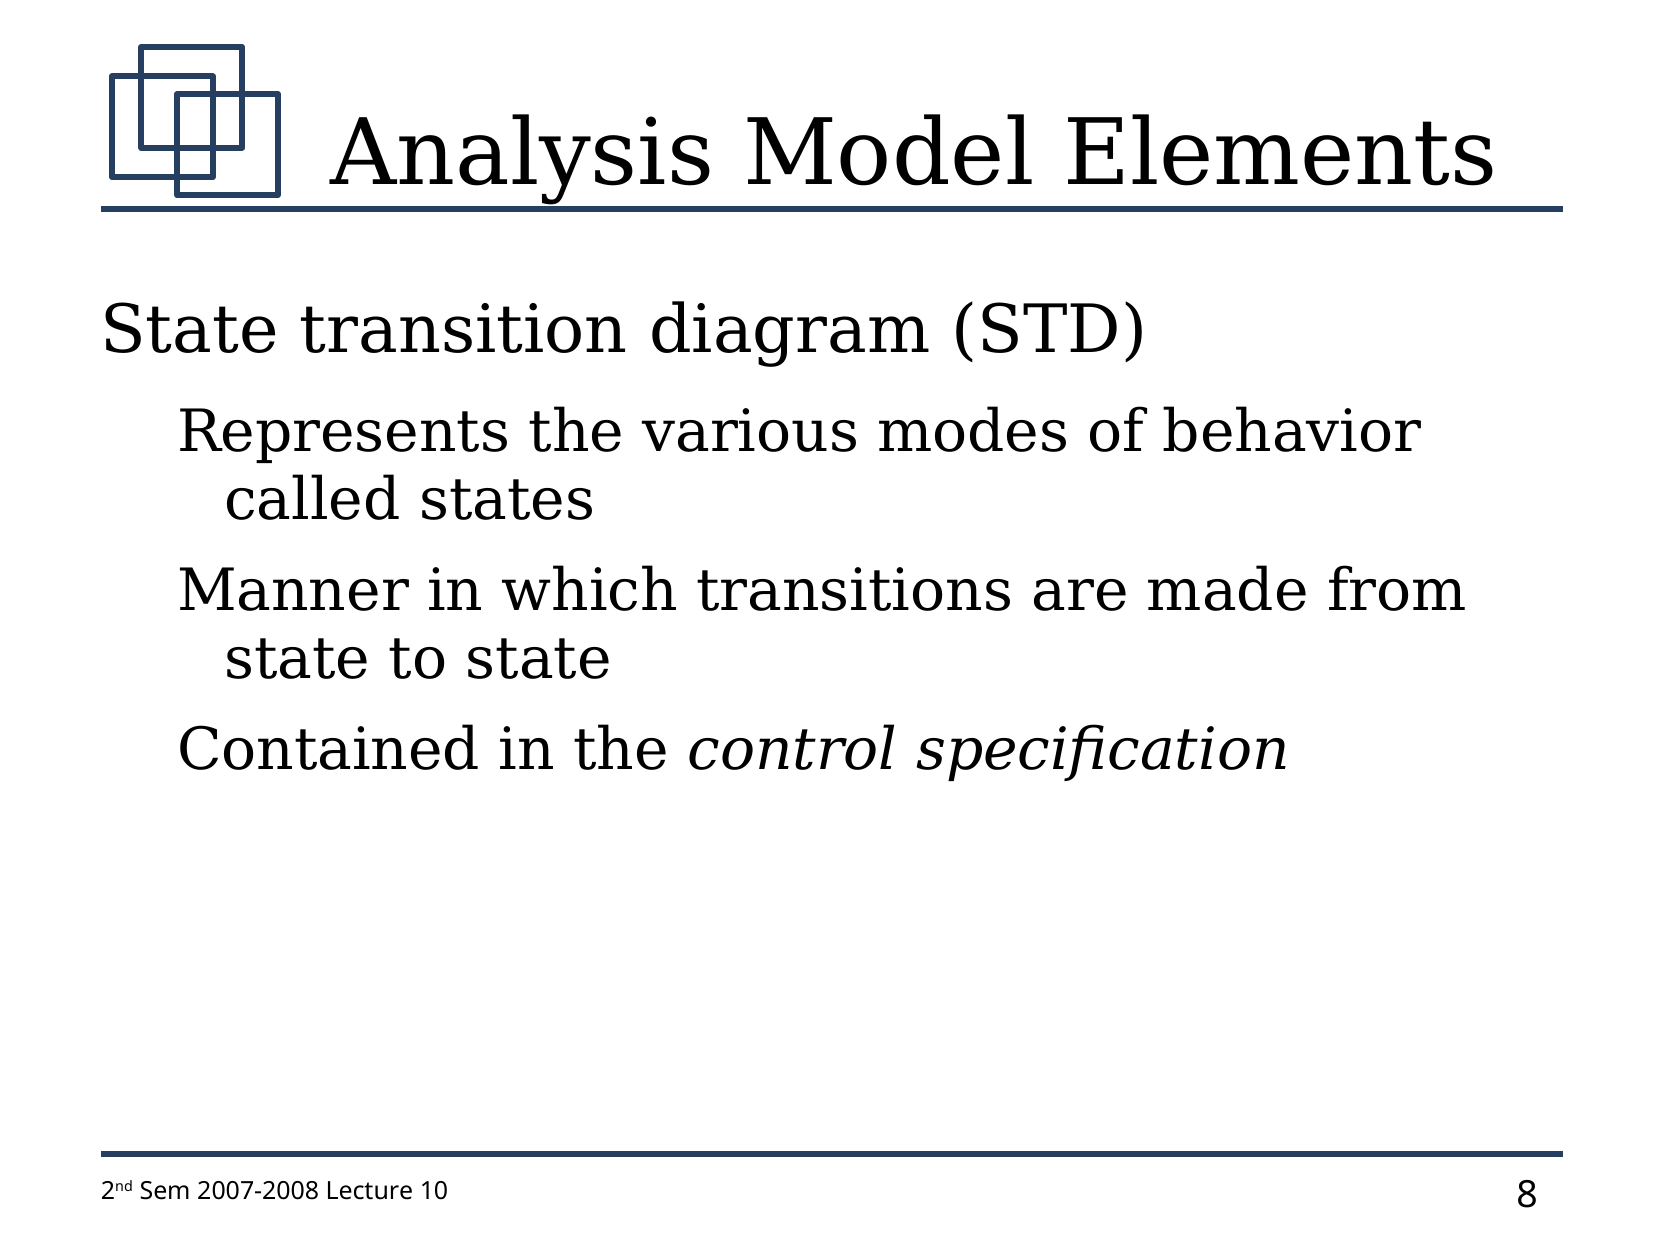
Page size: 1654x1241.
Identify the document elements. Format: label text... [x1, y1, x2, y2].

list State transition diagram (STD) Represents the various modes of behavior called states Manner in which transitions are made from state to state Contained in the control specification [82, 290, 1571, 1109]
title Analysis Model Elements [82, 49, 1571, 257]
